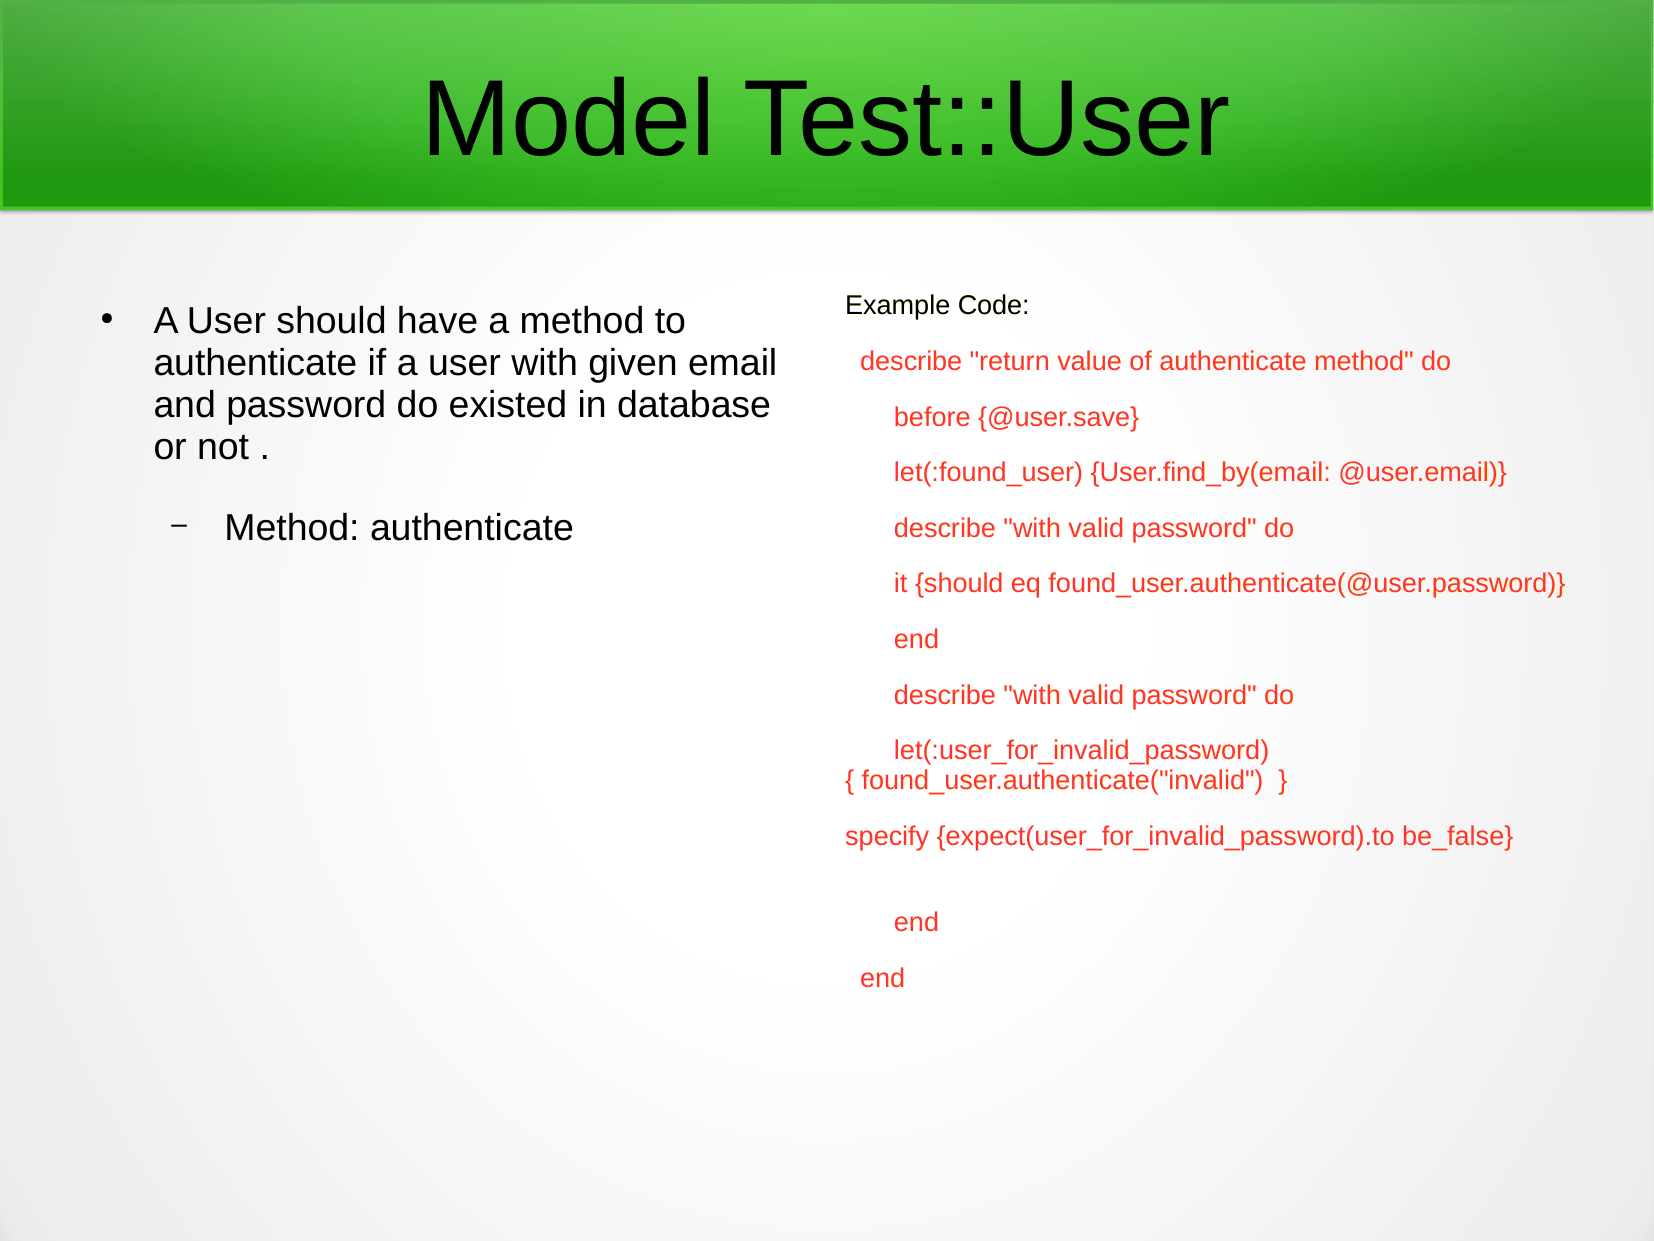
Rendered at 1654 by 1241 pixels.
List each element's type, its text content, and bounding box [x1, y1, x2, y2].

title Model Test::User [82, 47, 1571, 189]
list Example Code: describe "return value of authenticate method" do before {@user.save} let(:found_user) {User.find_by(email: @user.email)} describe "with valid password" do it {should eq found_user.authenticate(@user.password)} end describe "with valid password" do let(:user_for_invalid_password) { found_user.authenticate("invalid") } specify {expect(user_for_invalid_password).to be_false} end end [845, 290, 1572, 1010]
list A User should have a method to authenticate if a user with given email and password do existed in database or not . Method: authenticate [82, 299, 809, 1019]
